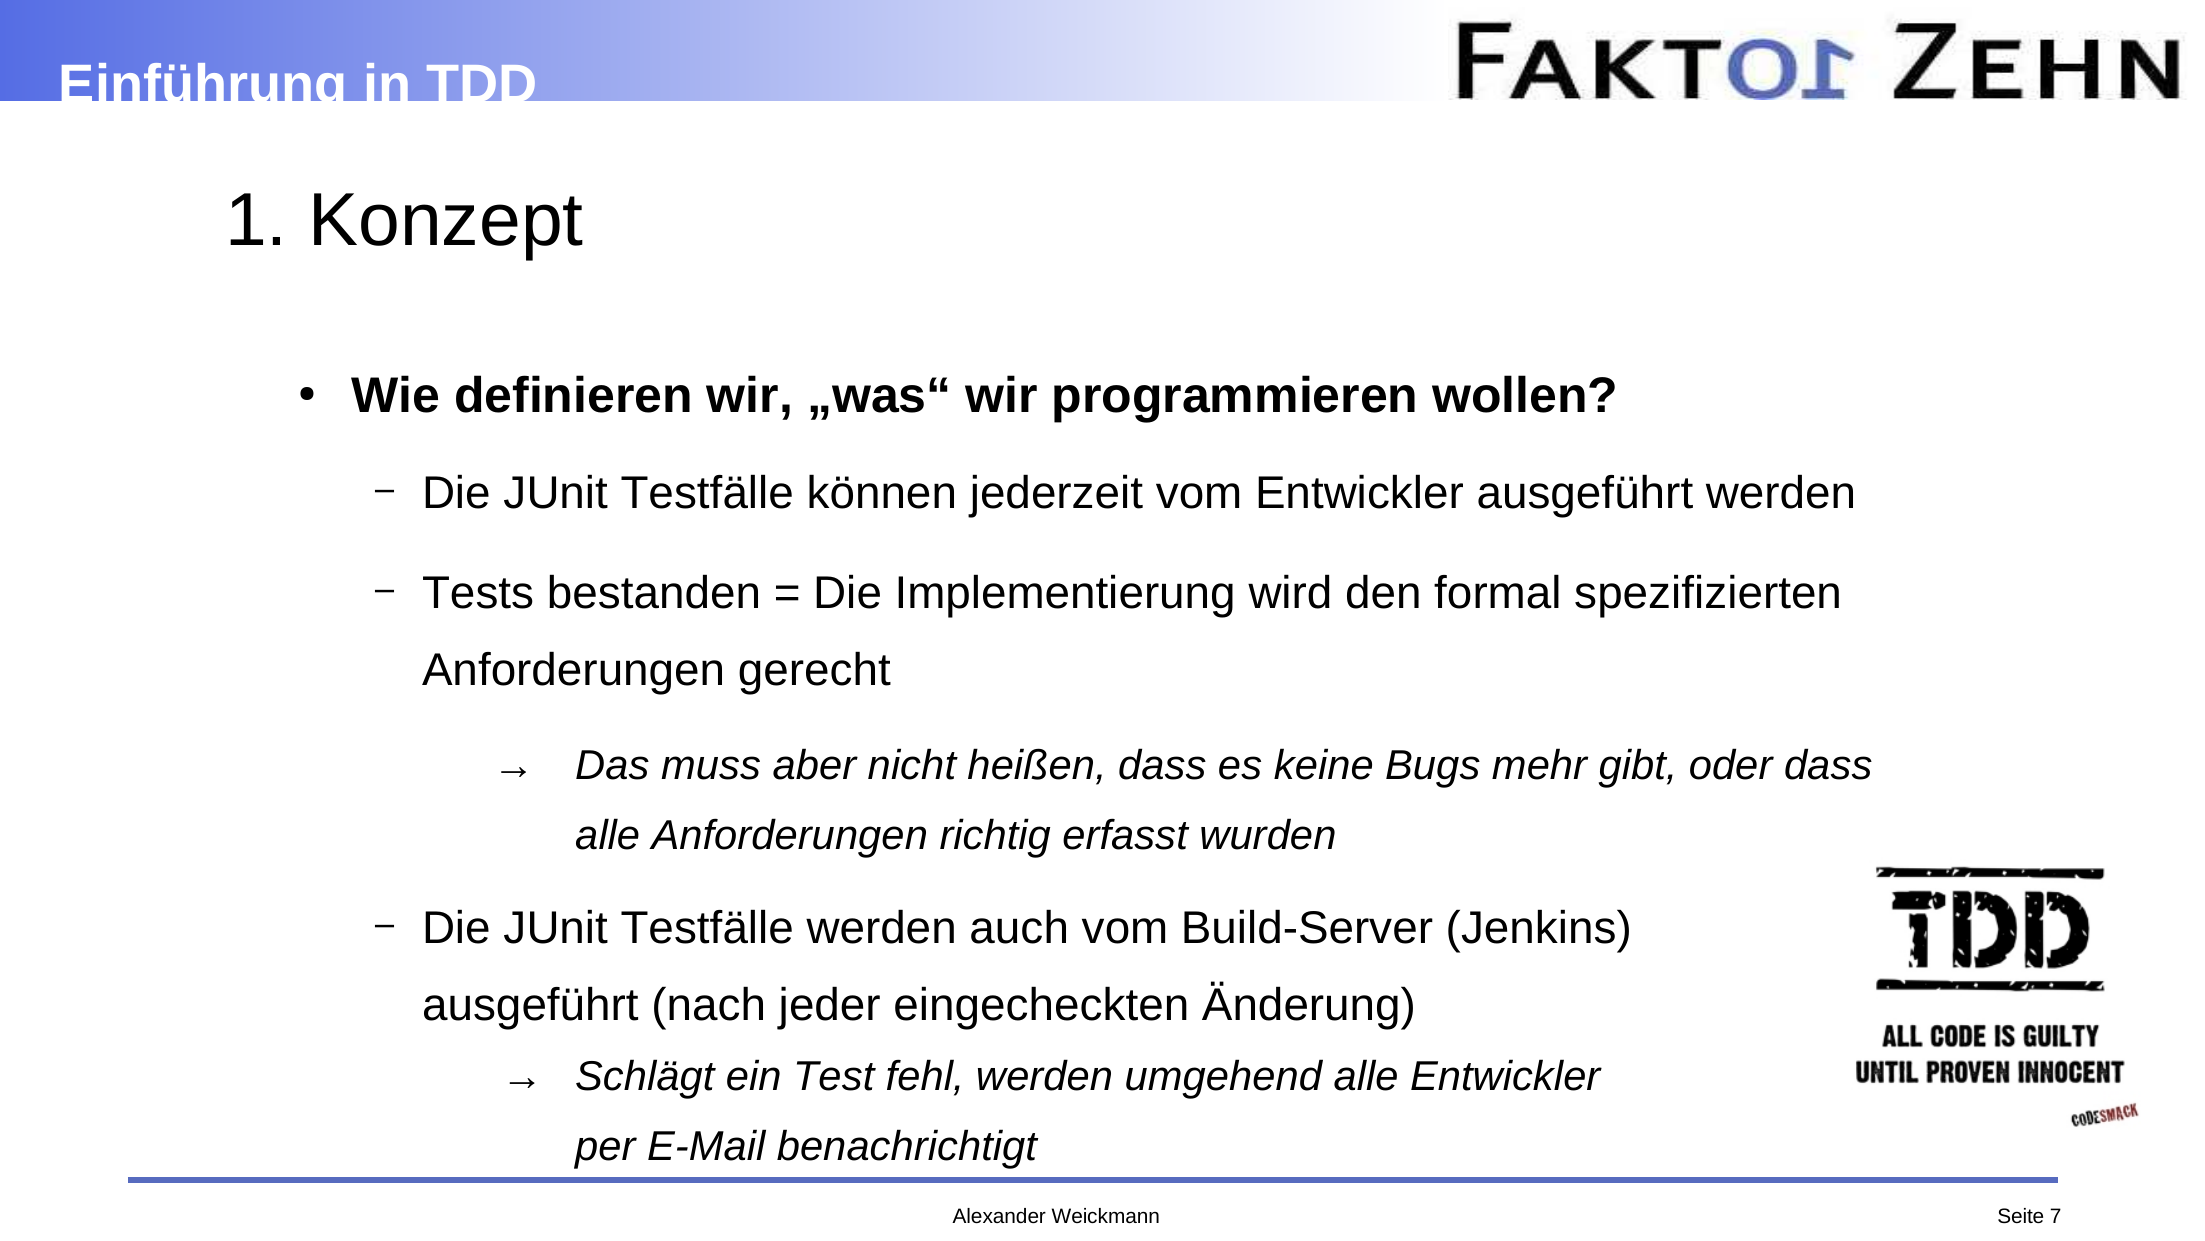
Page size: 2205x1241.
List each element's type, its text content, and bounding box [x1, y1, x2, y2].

title 1. Konzept [225, 142, 1981, 296]
picture [1448, 7, 2191, 100]
list Wie definieren wir, „was“ wir programmieren wollen? Die JUnit Testfälle können jederzeit vom Entwickler ausgeführt werden Tests bestanden = Die Implementierung wird den formal spezifizierten Anforderungen gerecht → Das muss aber nicht heißen, dass es keine Bugs mehr gibt, oder dass alle Anforderungen richtig erfasst wurden Die JUnit Testfälle werden auch vom Build-Server (Jenkins) ausgeführt (nach jeder eingecheckten Änderung) → Schlägt ein Test fehl, werden umgehend alle Entwickler per E-Mail benachrichtigt [280, 339, 2036, 1241]
picture [2036, 808, 2141, 1176]
